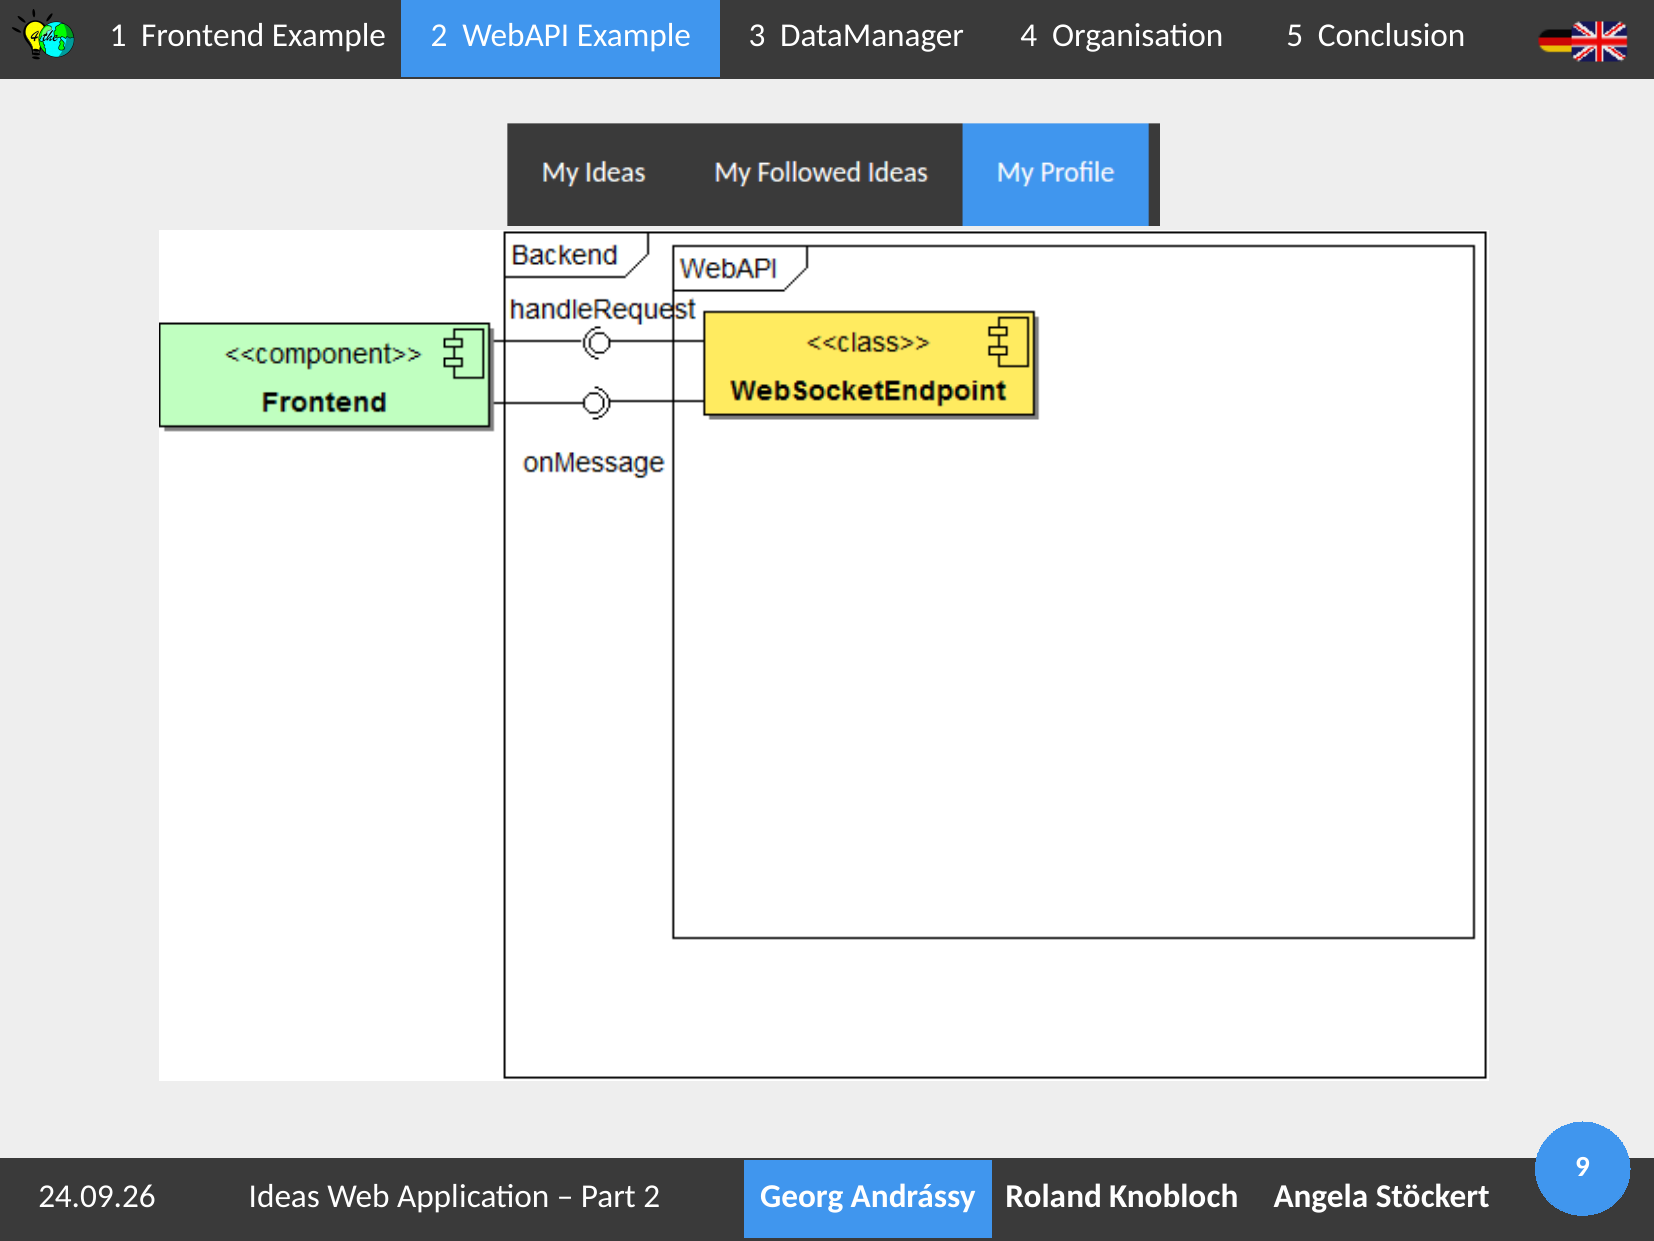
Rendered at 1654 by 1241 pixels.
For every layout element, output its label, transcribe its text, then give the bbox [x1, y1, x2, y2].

text_box Ideas Web Application – Part 2 [242, 1160, 668, 1238]
text_box Roland Knobloch [992, 1160, 1251, 1238]
text_box 5 Conclusion [1251, 0, 1501, 77]
picture [1536, 18, 1629, 64]
text_box 3 DataManager [720, 0, 992, 77]
text_box Georg Andrássy [744, 1160, 992, 1238]
picture [506, 122, 1160, 226]
picture [159, 230, 1489, 1081]
text_box 2 WebAPI Example [401, 0, 720, 77]
text_box 1 Frontend Example [94, 0, 401, 77]
text_box 4 Organisation [992, 0, 1251, 77]
text_box Angela Stöckert [1251, 1160, 1512, 1238]
picture [2, 0, 83, 79]
